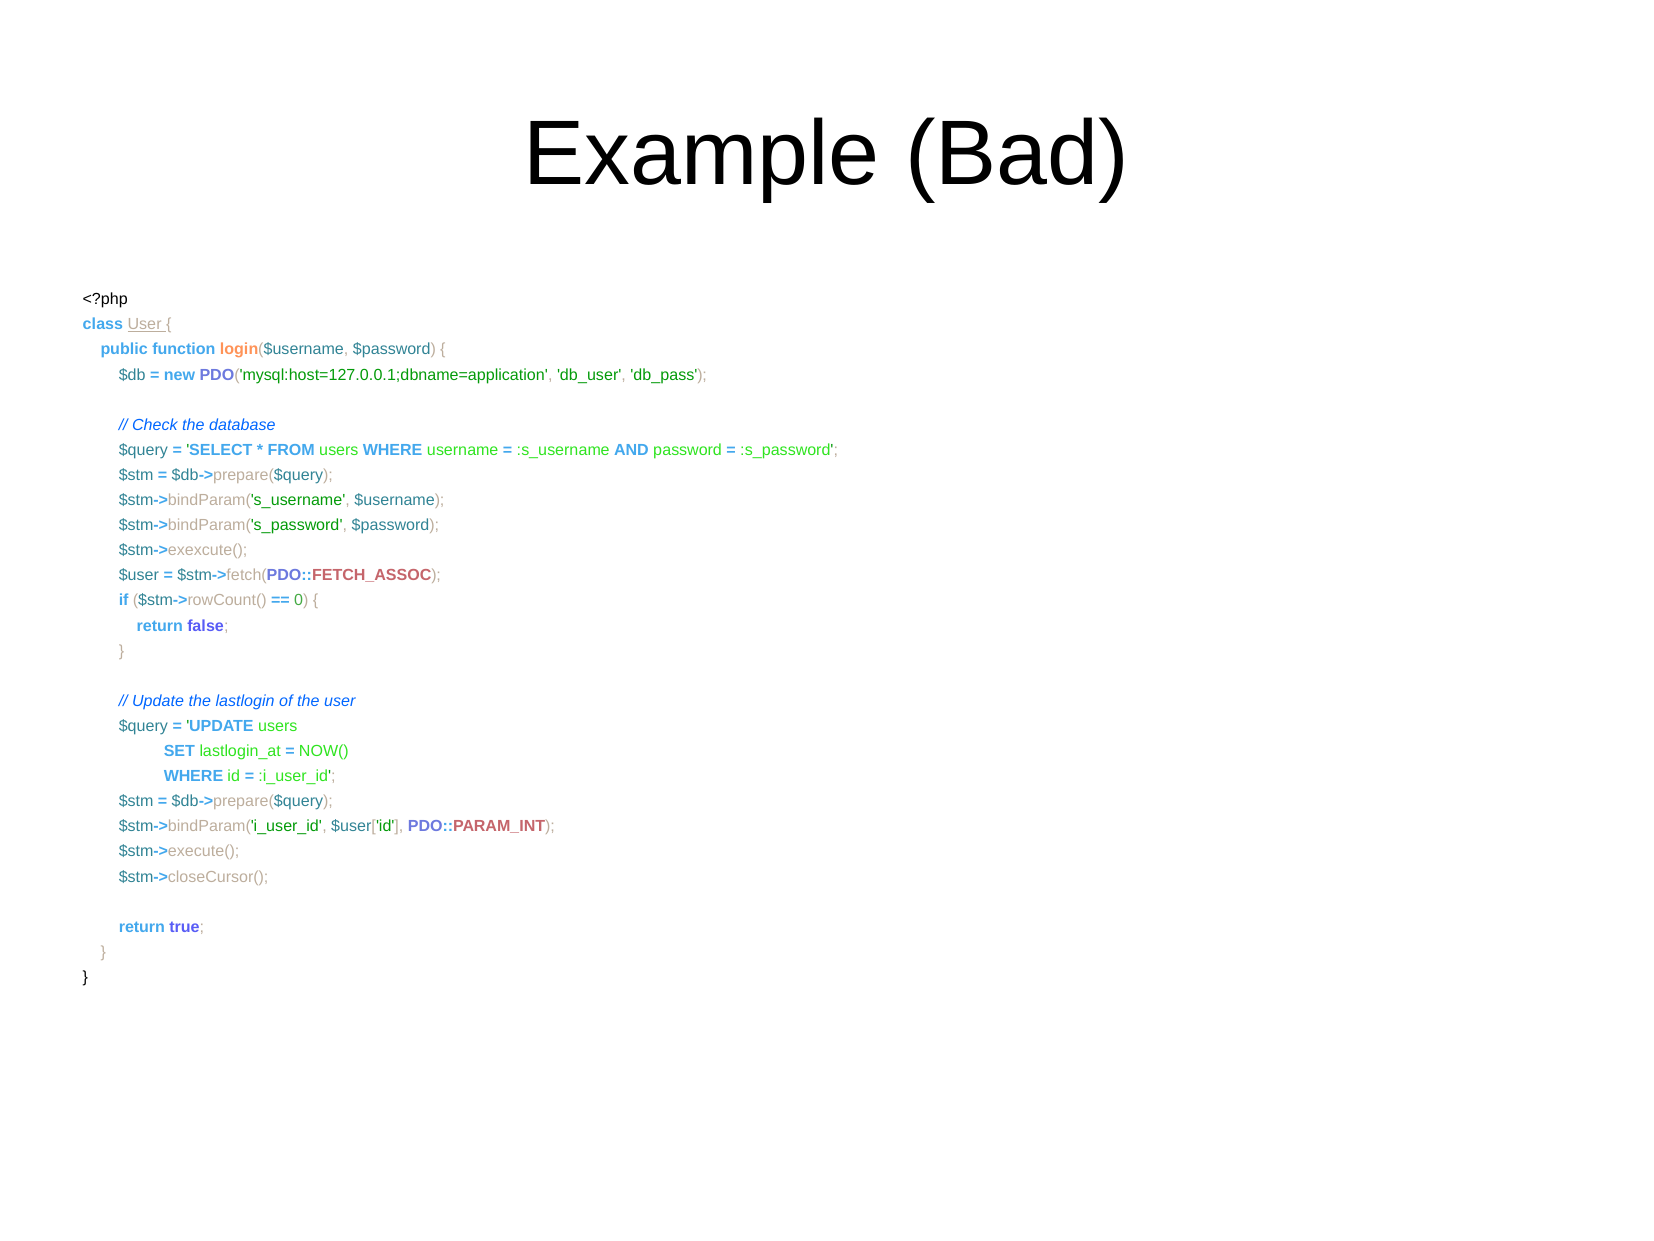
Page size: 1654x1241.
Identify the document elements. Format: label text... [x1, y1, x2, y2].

title Example (Bad) [82, 49, 1571, 257]
list <?php class User { public function login($username, $password) { $db = new PDO('mysql:host=127.0.0.1;dbname=application', 'db_user', 'db_pass'); // Check the database $query = 'SELECT * FROM users WHERE username = :s_username AND password = :s_password'; $stm = $db->prepare($query); $stm->bindParam('s_username', $username); $stm->bindParam('s_password', $password); $stm->exexcute(); $user = $stm->fetch(PDO::FETCH_ASSOC); if ($stm->rowCount() == 0) { return false; } // Update the lastlogin of the user $query = 'UPDATE users SET lastlogin_at = NOW() WHERE id = :i_user_id'; $stm = $db->prepare($query); $stm->bindParam('i_user_id', $user['id'], PDO::PARAM_INT); $stm->execute(); $stm->closeCursor(); return true; } } [82, 290, 1571, 1010]
